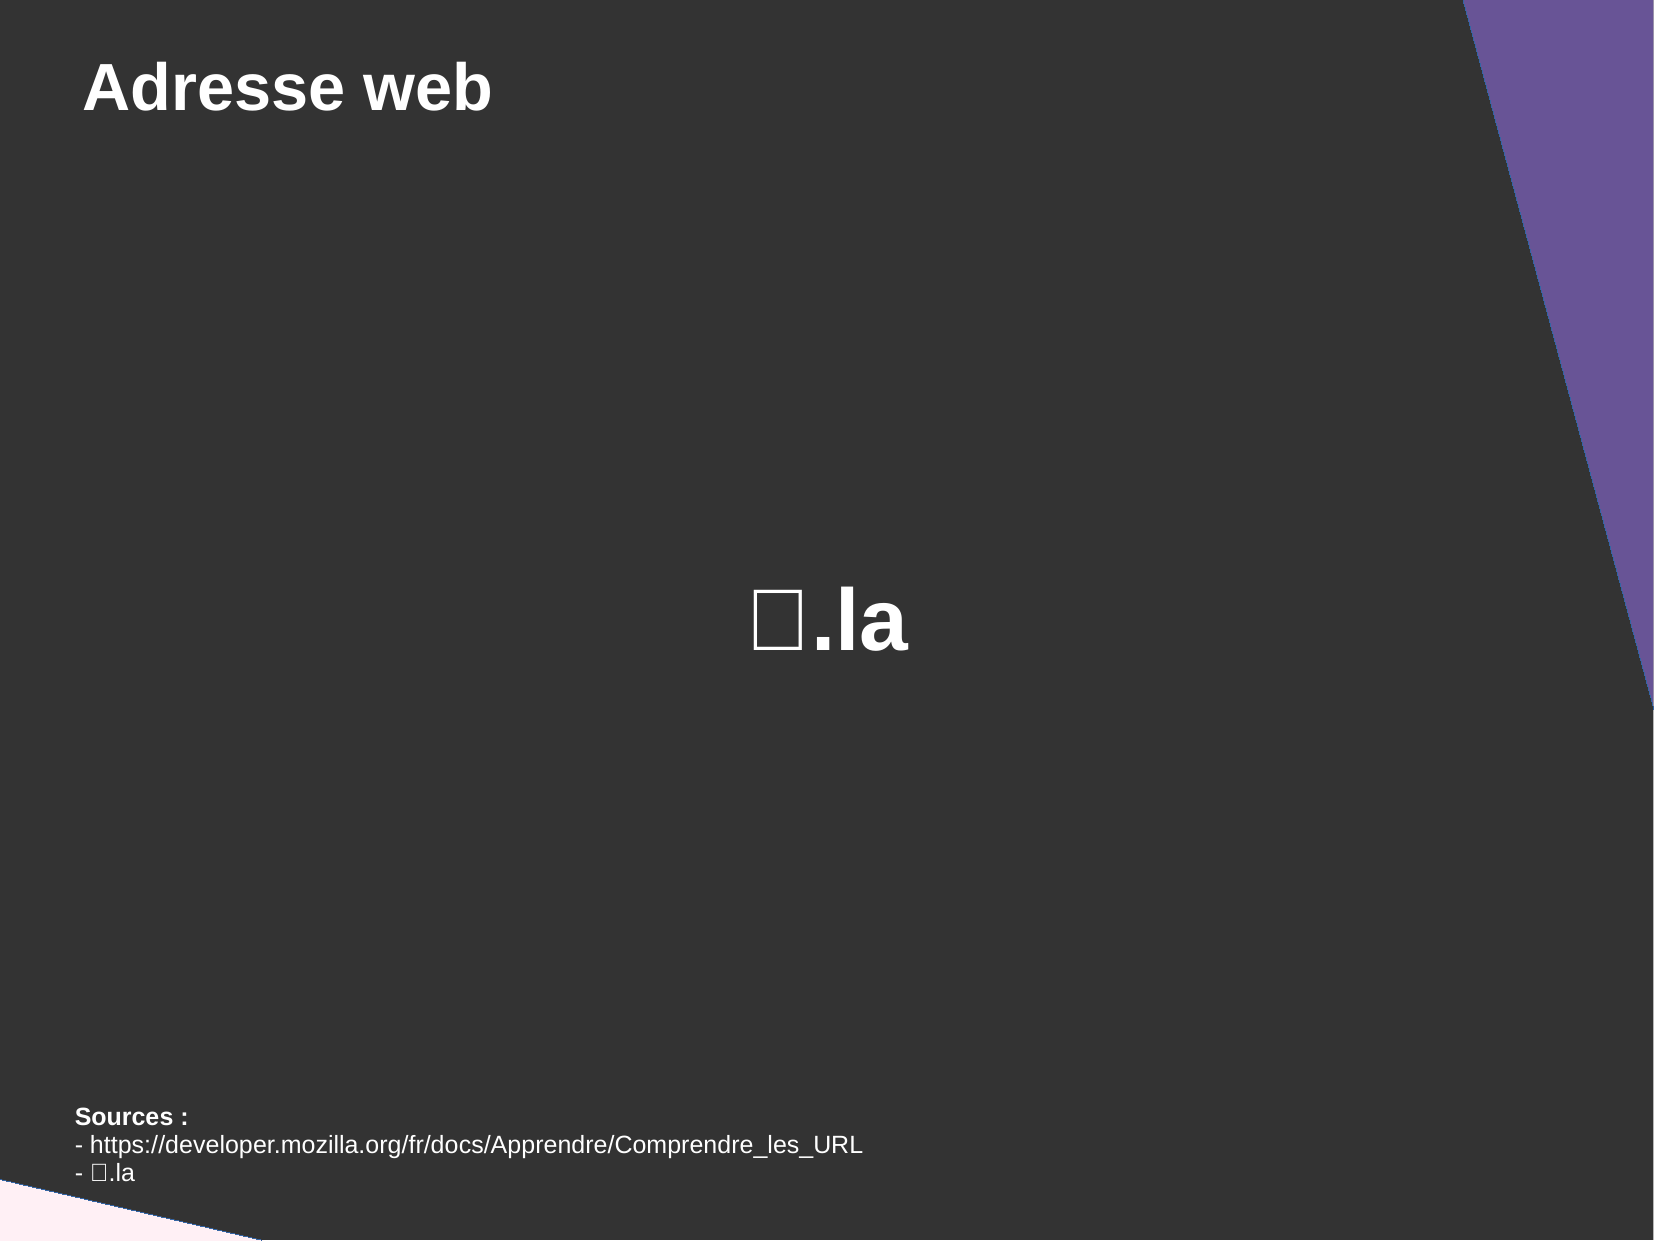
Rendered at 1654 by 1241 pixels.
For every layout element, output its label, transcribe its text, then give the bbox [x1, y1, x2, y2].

title 💩.la [31, 571, 1622, 669]
text_box Sources : - https://developer.mozilla.org/fr/docs/Apprendre/Comprendre_les_URL - 💩.la [60, 1095, 1546, 1208]
text_box [0, 1179, 266, 1241]
text_box [1463, 0, 1654, 710]
title Adresse web [82, 49, 1504, 153]
